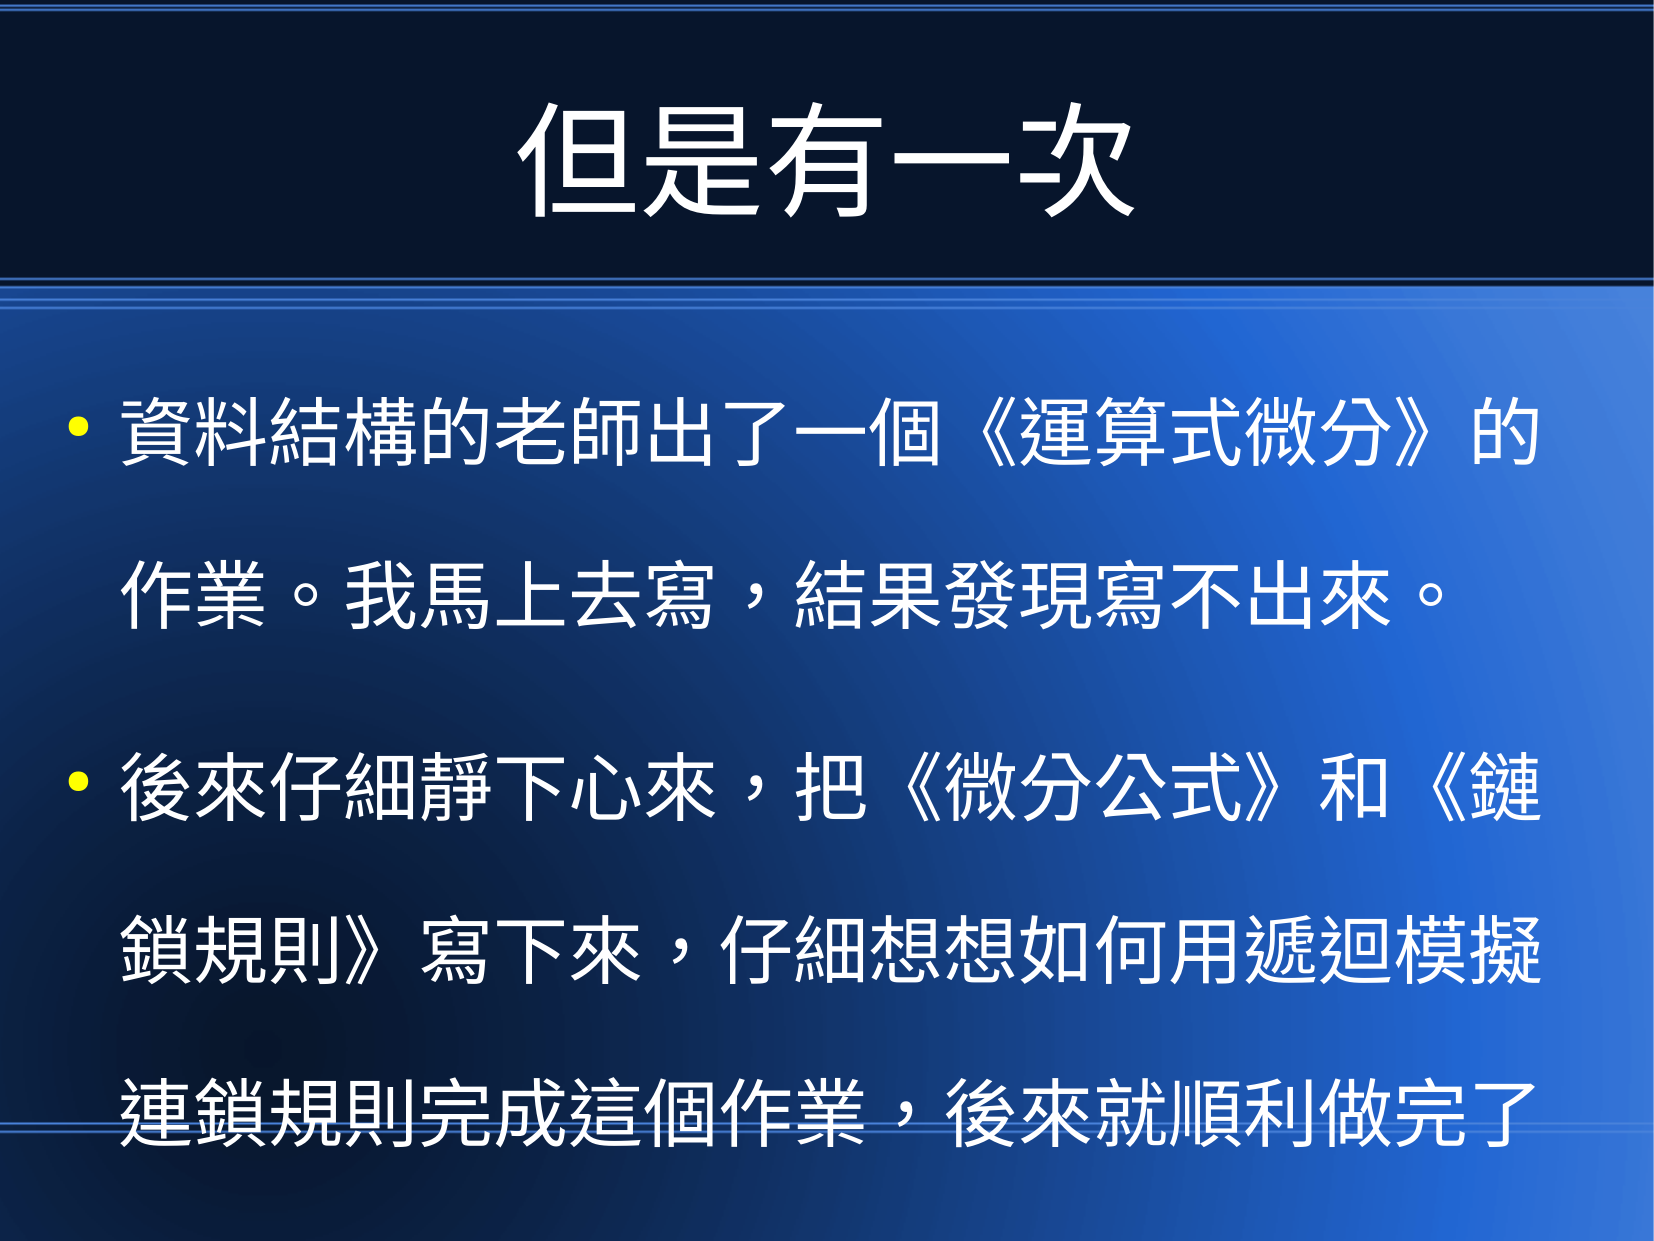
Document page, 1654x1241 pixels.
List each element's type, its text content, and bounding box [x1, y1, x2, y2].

picture [0, 0, 1654, 1241]
title 但是有一次 [82, 49, 1571, 257]
list 資料結構的老師出了一個《運算式微分》的作業。我馬上去寫，結果發現寫不出來。 後來仔細靜下心來，把《微分公式》和《鏈鎖規則》寫下來，仔細想想如何用遞迴模擬連鎖規則完成這個作業，後來就順利做完了 [47, 319, 1571, 1241]
